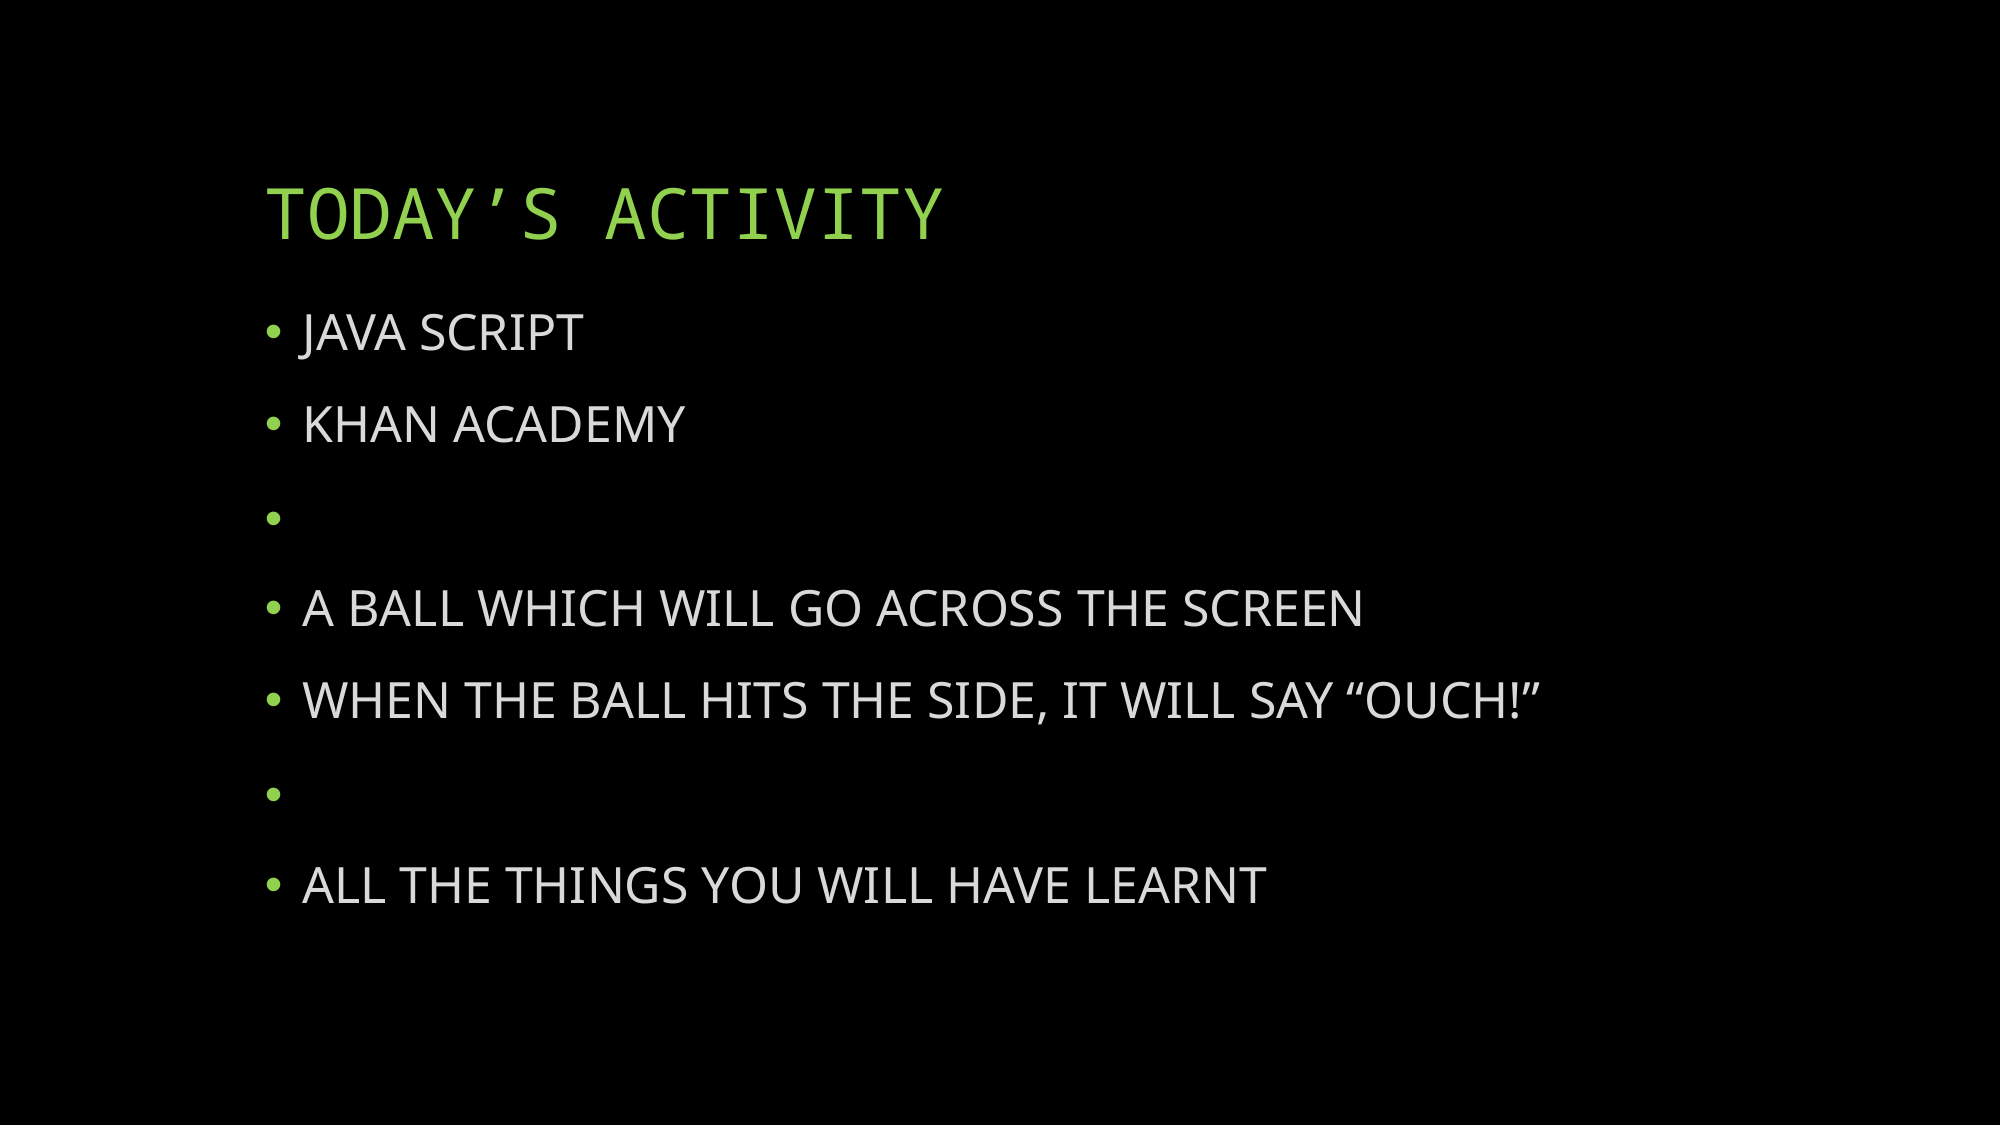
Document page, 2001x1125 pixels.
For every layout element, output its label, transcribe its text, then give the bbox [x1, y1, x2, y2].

list JAVA SCRIPT KHAN ACADEMY A BALL WHICH WILL GO ACROSS THE SCREEN WHEN THE BALL HITS THE SIDE, IT WILL SAY “OUCH!” ALL THE THINGS YOU WILL HAVE LEARNT [249, 299, 1750, 1000]
title TODAY’S ACTIVITY [249, 75, 1750, 263]
